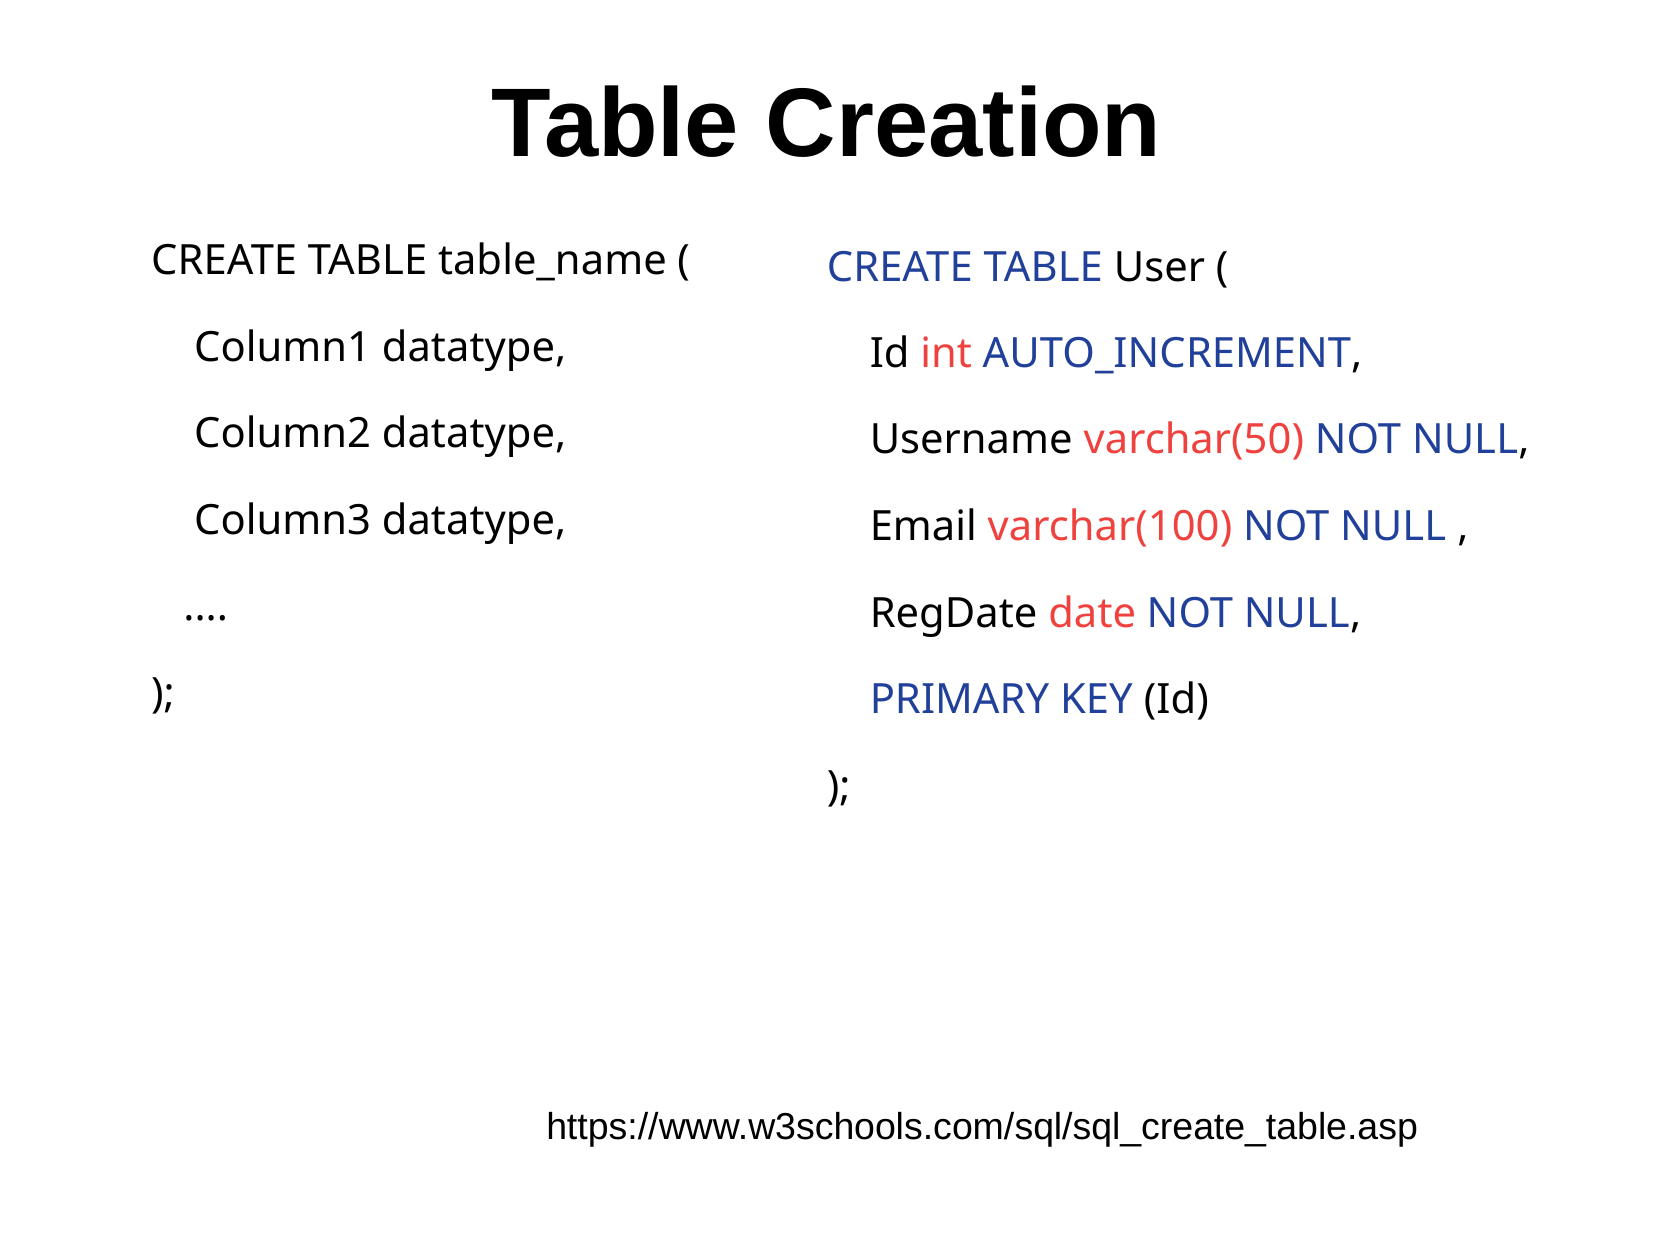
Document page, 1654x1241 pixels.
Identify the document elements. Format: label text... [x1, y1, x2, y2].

title Table Creation [82, 49, 1571, 196]
list CREATE TABLE User ( Id int AUTO_INCREMENT, Username varchar(50) NOT NULL, Email varchar(100) NOT NULL , RegDate date NOT NULL, PRIMARY KEY (Id) ); [755, 236, 1654, 1197]
list CREATE TABLE table_name ( Column1 datatype, Column2 datatype, Column3 datatype, .... ); [80, 229, 742, 1190]
text_box https://www.w3schools.com/sql/sql_create_table.asp [531, 1098, 1642, 1198]
